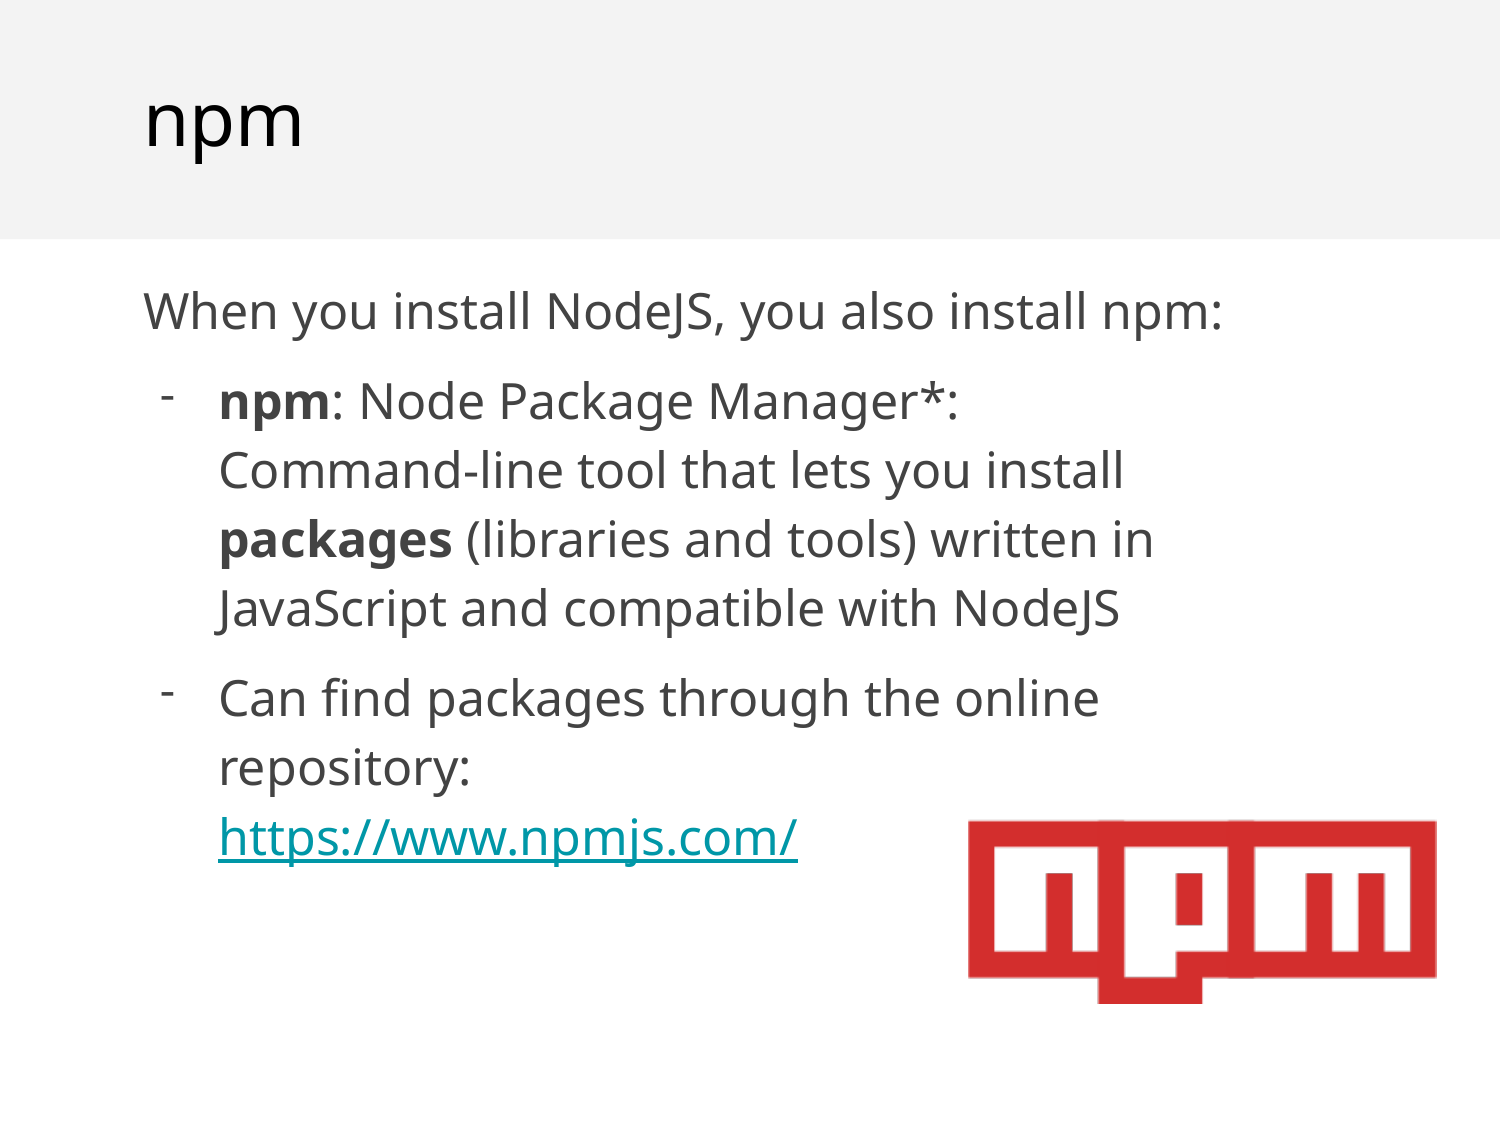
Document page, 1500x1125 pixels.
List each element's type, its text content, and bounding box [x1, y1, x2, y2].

picture [968, 795, 1437, 1004]
list When you install NodeJS, you also install npm: npm: Node Package Manager*: Command-line tool that lets you install packages (libraries and tools) written in JavaScript and compatible with NodeJS Can find packages through the online repository: https://www.npmjs.com/ [128, 255, 1372, 1004]
title npm [128, 56, 1372, 183]
